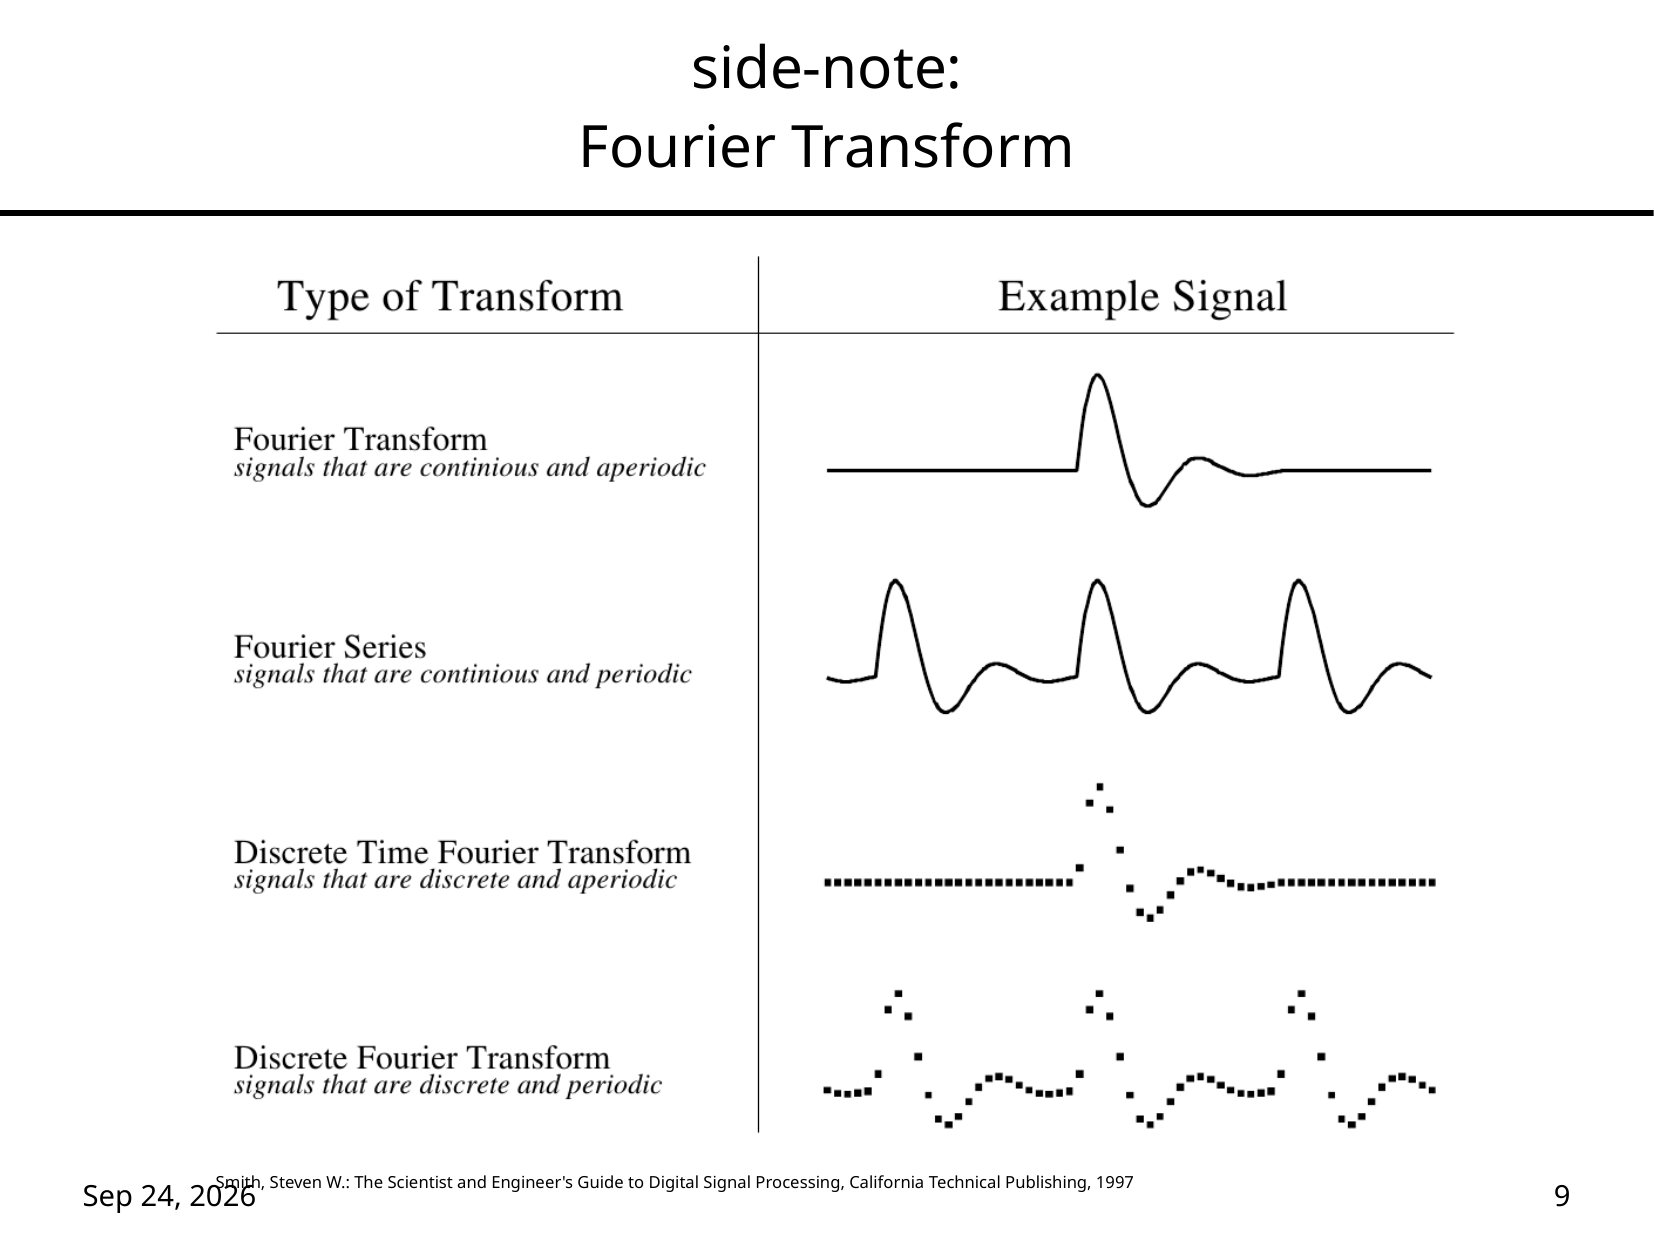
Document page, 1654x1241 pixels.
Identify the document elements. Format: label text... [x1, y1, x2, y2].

picture [195, 240, 1477, 1152]
title side-note: Fourier Transform [82, 2, 1571, 210]
text_box Smith, Steven W.: The Scientist and Engineer's Guide to Digital Signal Processing, California Technical Publishing, 1997 [200, 1163, 1098, 1201]
